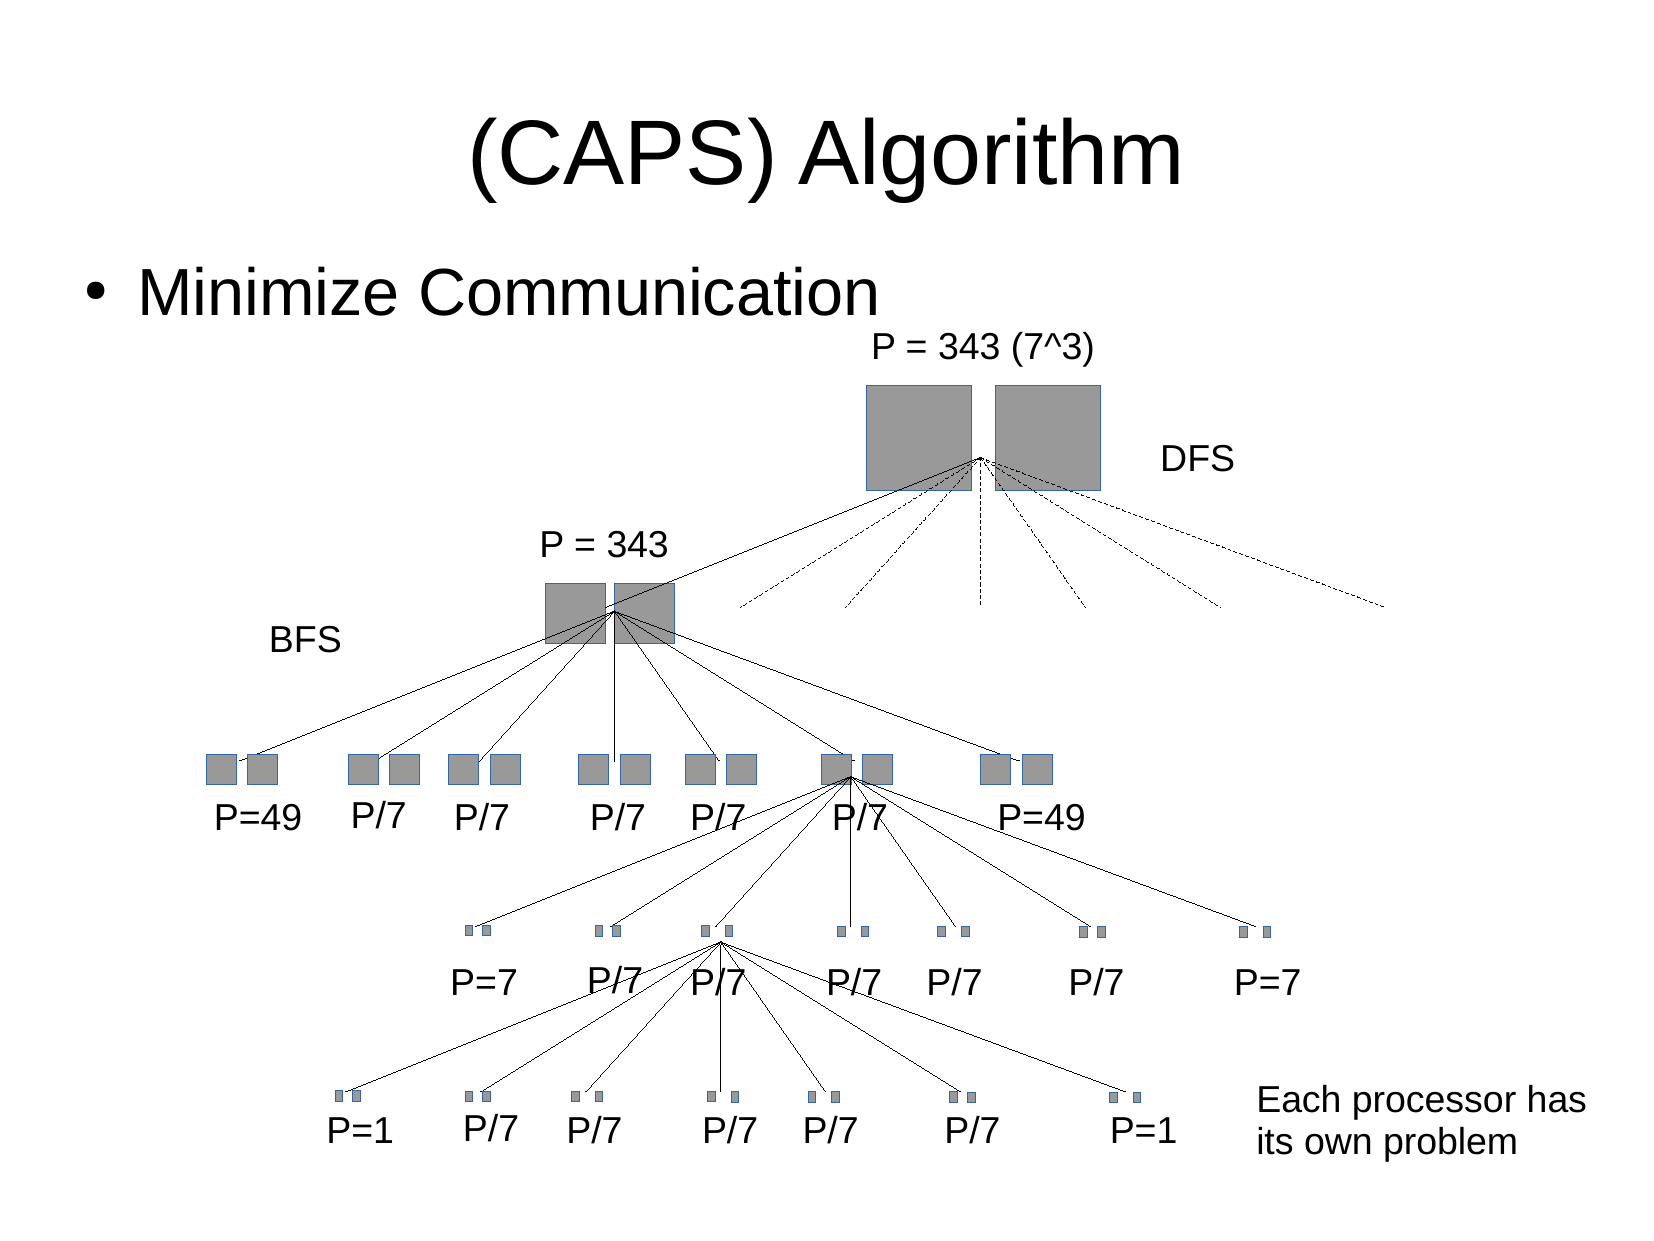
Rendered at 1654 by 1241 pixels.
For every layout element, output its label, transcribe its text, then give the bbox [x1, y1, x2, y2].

text_box [821, 754, 852, 785]
title (CAPS) Algorithm [82, 49, 1571, 257]
text_box [980, 754, 1011, 785]
text_box [206, 754, 237, 785]
text_box [448, 754, 479, 785]
text_box [1239, 926, 1248, 938]
text_box P=1 [311, 1102, 409, 1160]
text_box Minimize Communication [66, 255, 1096, 345]
text_box [707, 1091, 716, 1102]
text_box [389, 754, 420, 785]
text_box [612, 925, 621, 937]
text_box P/7 [721, 954, 762, 1012]
text_box P/7 [675, 789, 762, 846]
text_box [247, 754, 278, 785]
text_box [465, 925, 473, 936]
text_box [961, 926, 970, 937]
text_box P/7 [1053, 954, 1140, 1012]
text_box P/7 [911, 954, 998, 1012]
text_box [701, 925, 710, 937]
text_box [614, 583, 675, 644]
text_box P/7 [448, 1100, 535, 1158]
text_box [837, 926, 846, 937]
text_box P=7 [1218, 954, 1317, 1012]
text_box [1109, 1092, 1118, 1103]
text_box P/7 [574, 789, 661, 846]
text_box P/7 [335, 787, 422, 845]
text_box [731, 1091, 739, 1103]
text_box [1022, 754, 1053, 785]
text_box [831, 1091, 840, 1103]
text_box BFS [254, 611, 480, 668]
text_box P=1 [1094, 1102, 1193, 1160]
text_box P/7 [929, 1102, 1016, 1160]
text_box [866, 385, 972, 491]
text_box P=49 [982, 789, 1101, 846]
text_box [620, 754, 651, 785]
text_box P/7 [811, 954, 898, 1012]
text_box P/7 [687, 1102, 774, 1160]
text_box Each processor has its own problem [1241, 1071, 1636, 1171]
text_box [937, 926, 946, 937]
text_box [1079, 926, 1088, 938]
text_box [1263, 926, 1271, 938]
text_box [465, 1091, 473, 1102]
text_box P/7 [851, 789, 904, 846]
text_box P/7 [787, 1102, 874, 1160]
text_box [725, 925, 733, 937]
text_box P/7 [572, 952, 659, 1010]
text_box P/7 [817, 789, 850, 846]
text_box [726, 754, 757, 785]
text_box P/7 [439, 789, 526, 846]
text_box P/7 [675, 954, 720, 1012]
text_box [808, 1091, 816, 1103]
text_box [685, 754, 716, 785]
text_box [595, 925, 603, 937]
text_box [482, 925, 491, 936]
text_box [335, 1090, 343, 1102]
text_box [861, 926, 869, 937]
text_box [482, 1091, 491, 1102]
text_box [490, 754, 521, 785]
text_box [995, 385, 1101, 491]
text_box P=49 [199, 789, 318, 846]
text_box [352, 1090, 361, 1102]
text_box [862, 754, 893, 785]
text_box P = 343 (7^3) [856, 318, 1111, 376]
text_box P=7 [435, 954, 533, 1012]
text_box [1097, 926, 1106, 938]
text_box P = 343 [524, 515, 695, 573]
text_box [571, 1091, 580, 1102]
text_box [545, 583, 606, 644]
text_box P/7 [551, 1102, 638, 1160]
text_box [967, 1092, 976, 1103]
text_box [595, 1091, 603, 1102]
text_box [1133, 1092, 1141, 1103]
text_box [348, 754, 379, 785]
text_box [949, 1091, 958, 1103]
text_box [578, 754, 609, 785]
text_box DFS [1145, 430, 1371, 488]
